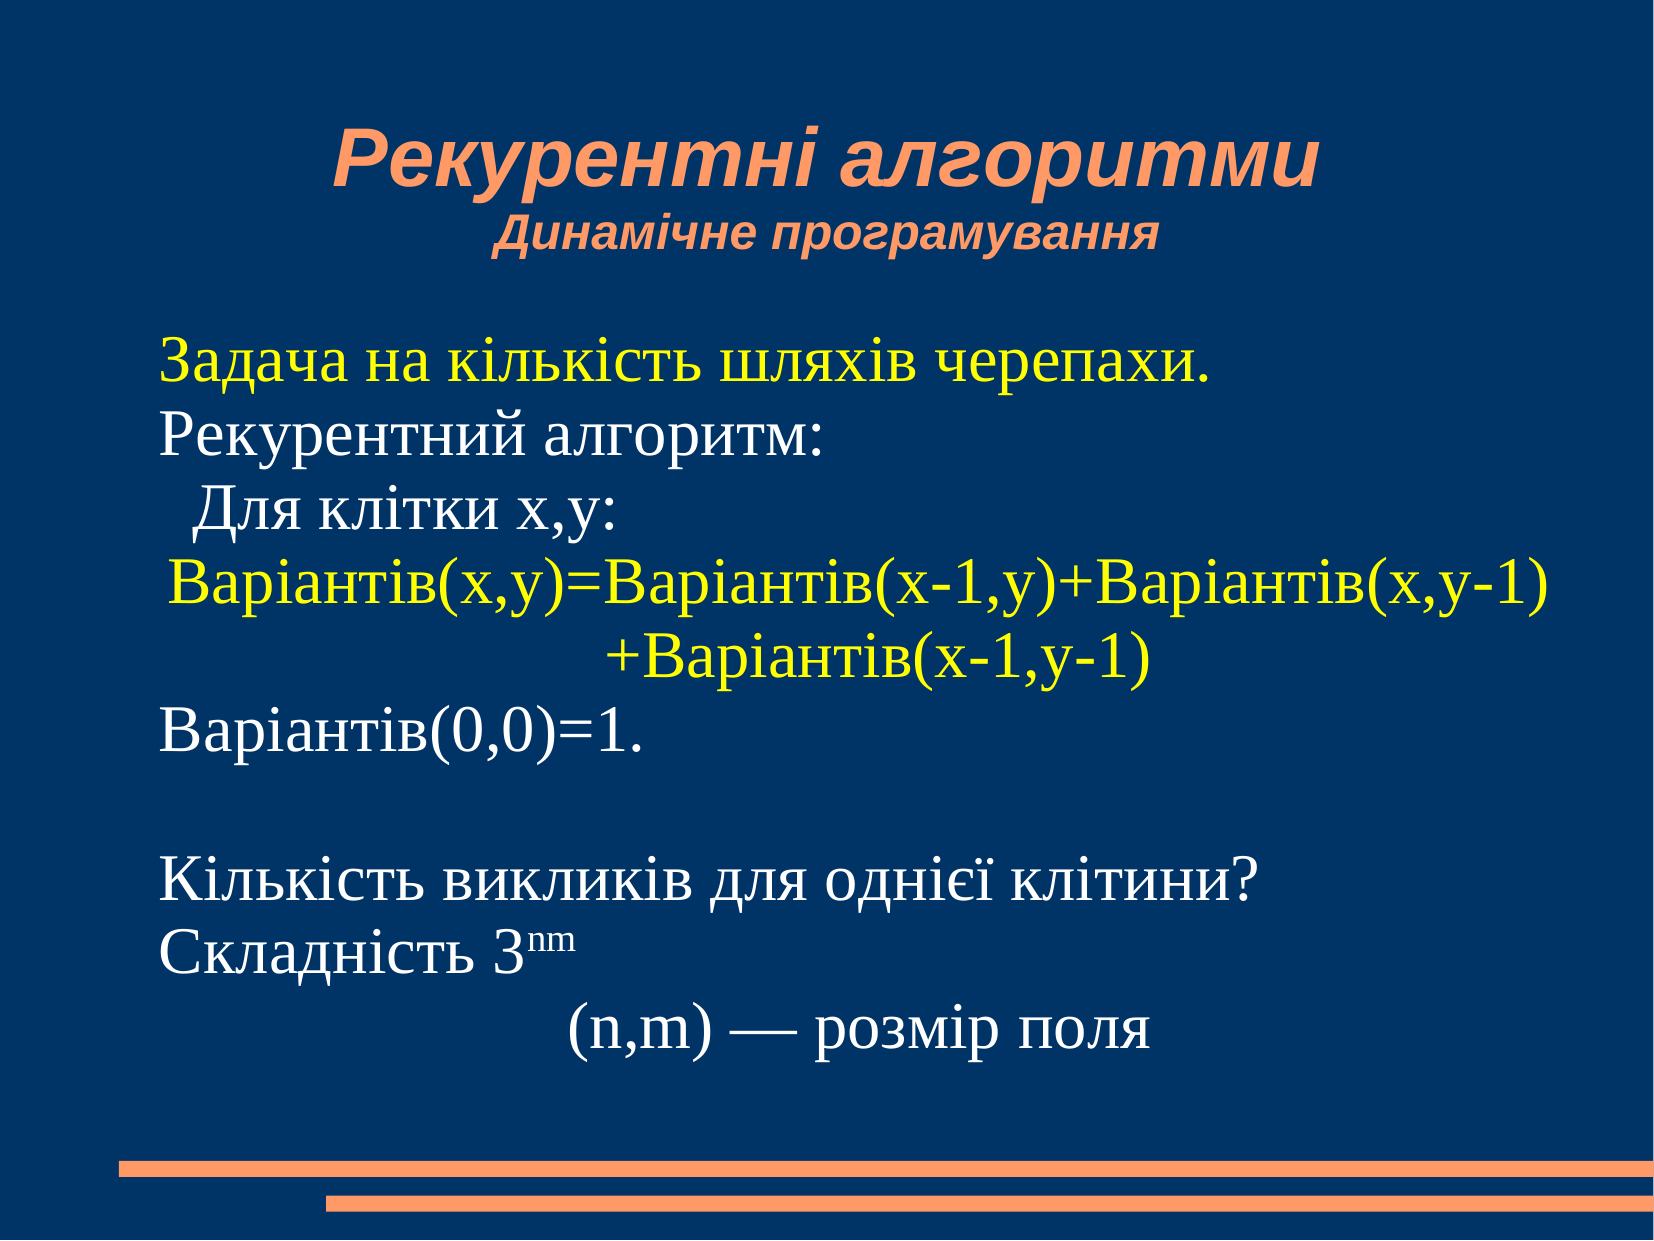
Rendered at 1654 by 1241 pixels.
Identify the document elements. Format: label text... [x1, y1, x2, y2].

list Задача на кількість шляхів черепахи. Рекурентний алгоритм: Для клітки х,у: Варіантів(х,у)=Варіантів(х-1,у)+Варіантів(х,у-1) +Варіантів(х-1,у-1) Варіантів(0,0)=1. Кількість викликів для однієї клітини? Складність 3nm (n,m) — розмір поля [121, 322, 1561, 1137]
title Рекурентні алгоритми Динамічне програмування [121, 46, 1534, 325]
